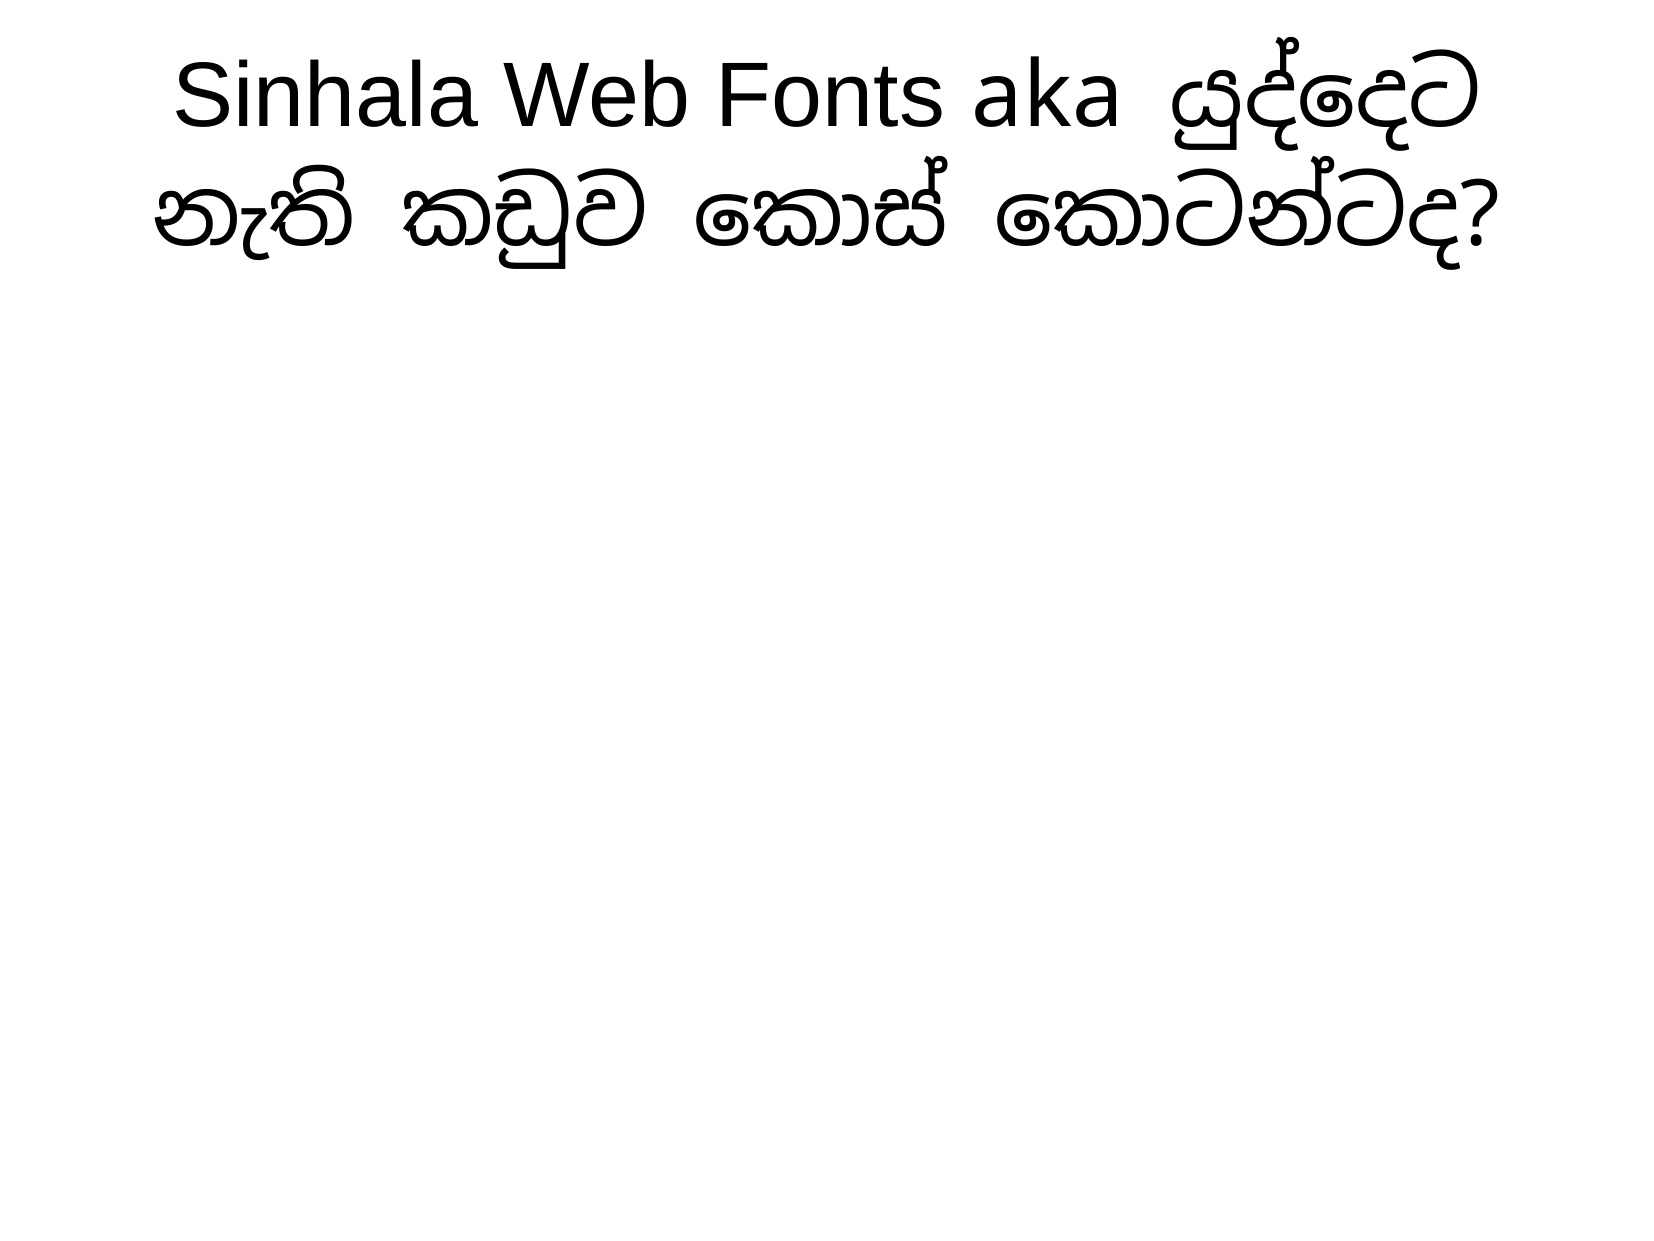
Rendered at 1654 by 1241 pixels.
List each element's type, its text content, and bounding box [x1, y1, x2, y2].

title Sinhala Web Fonts aka යුද්දෙට නැති කඩුව කොස් කොටන්ටද? [82, 28, 1571, 278]
